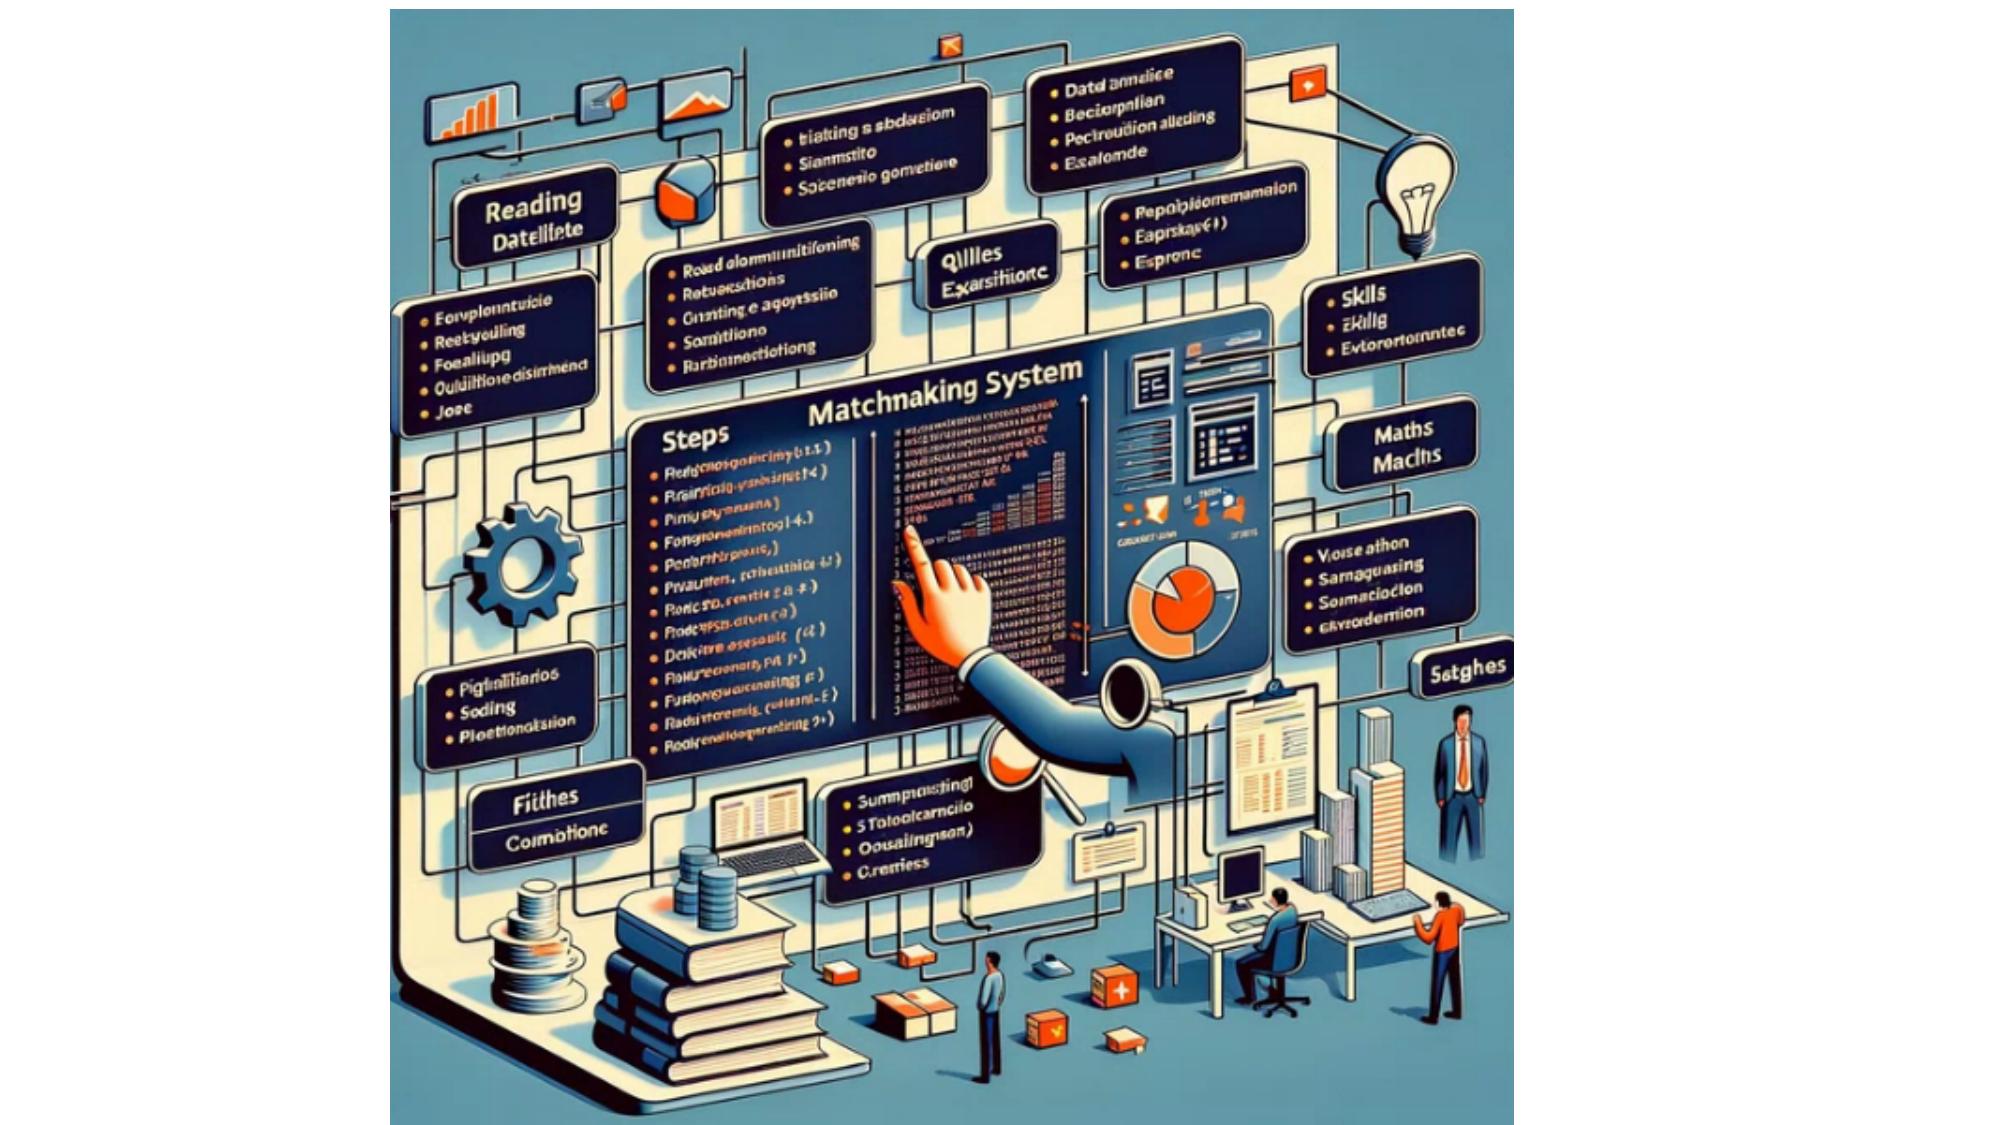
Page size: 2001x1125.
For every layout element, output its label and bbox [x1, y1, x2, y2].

picture [390, 9, 1514, 1125]
